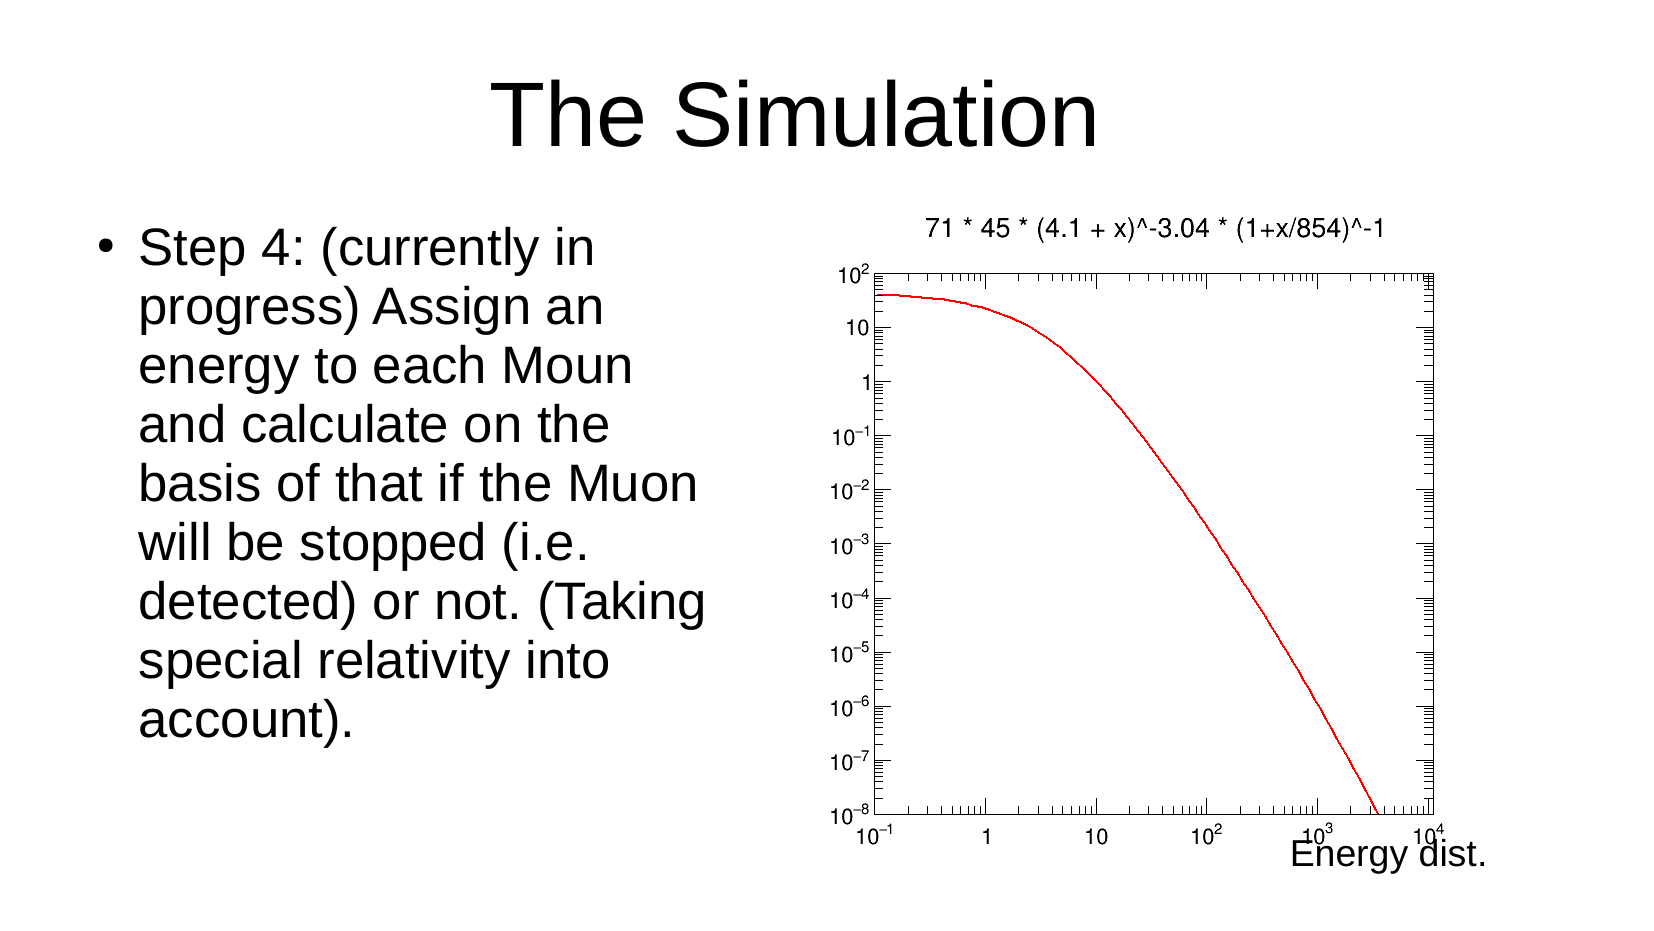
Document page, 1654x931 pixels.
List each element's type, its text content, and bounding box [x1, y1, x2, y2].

text_box Energy dist. [1274, 825, 1503, 882]
title The Simulation [82, 37, 1571, 193]
picture [805, 206, 1503, 882]
list Step 4: (currently in progress) Assign an energy to each Moun and calculate on the basis of that if the Muon will be stopped (i.e. detected) or not. (Taking special relativity into account). [82, 217, 721, 758]
